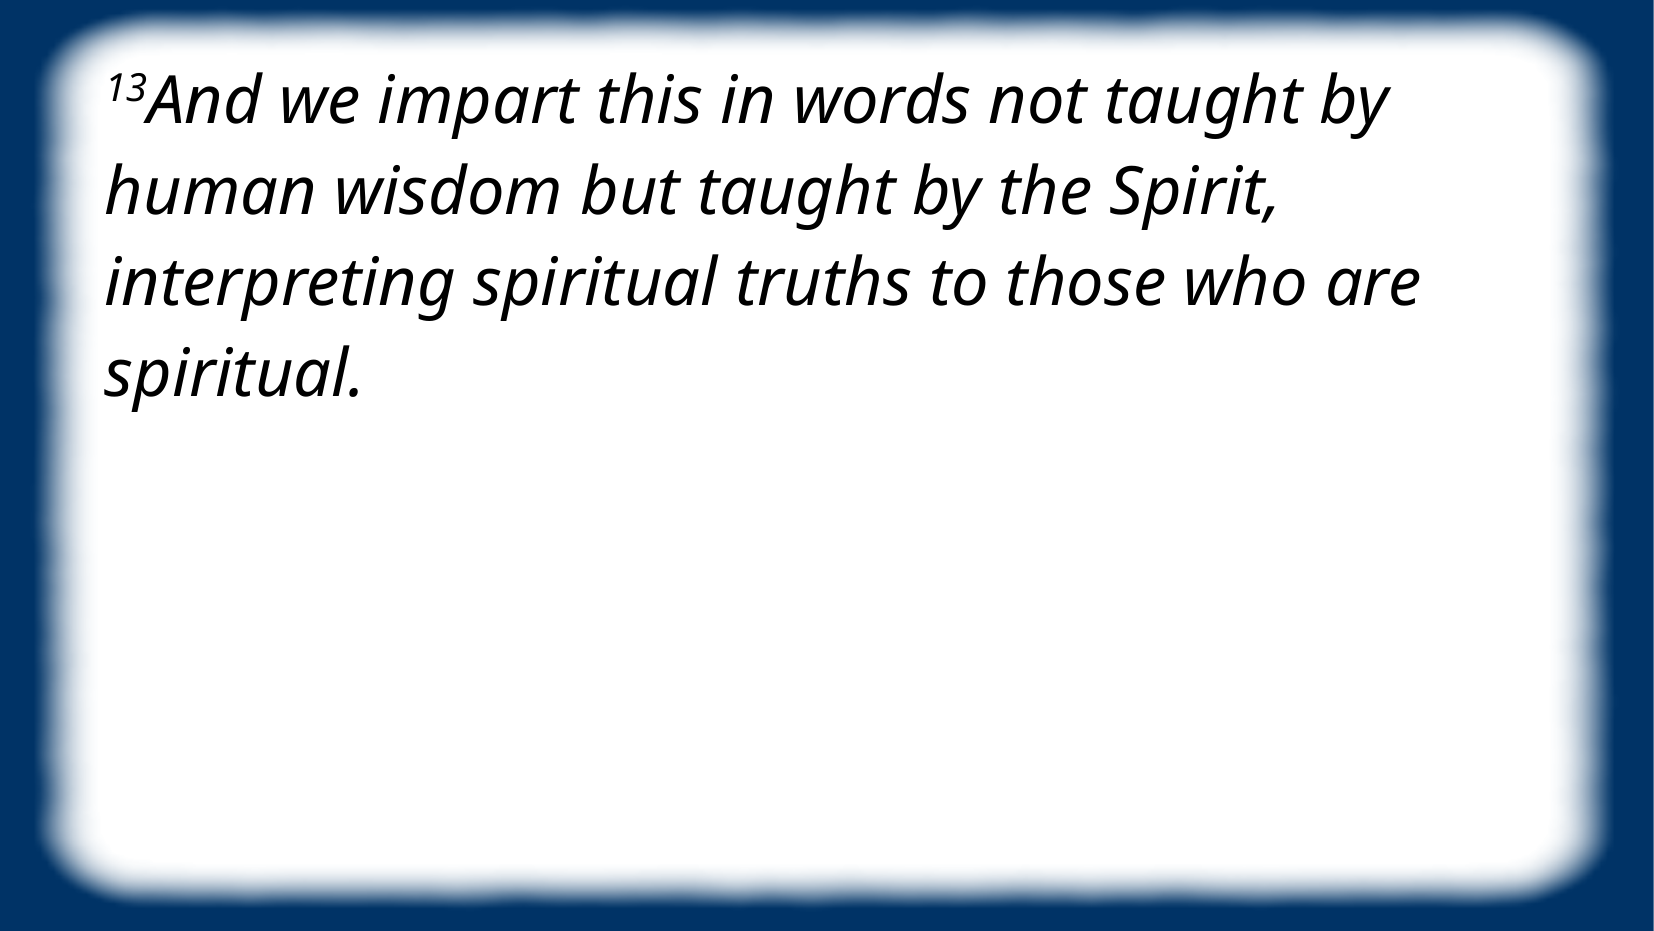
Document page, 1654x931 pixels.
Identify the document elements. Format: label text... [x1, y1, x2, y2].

text_box 13And we impart this in words not taught by human wisdom but taught by the Spirit, interpreting spiritual truths to those who are spiritual. [90, 45, 1561, 415]
picture [0, 0, 1654, 931]
